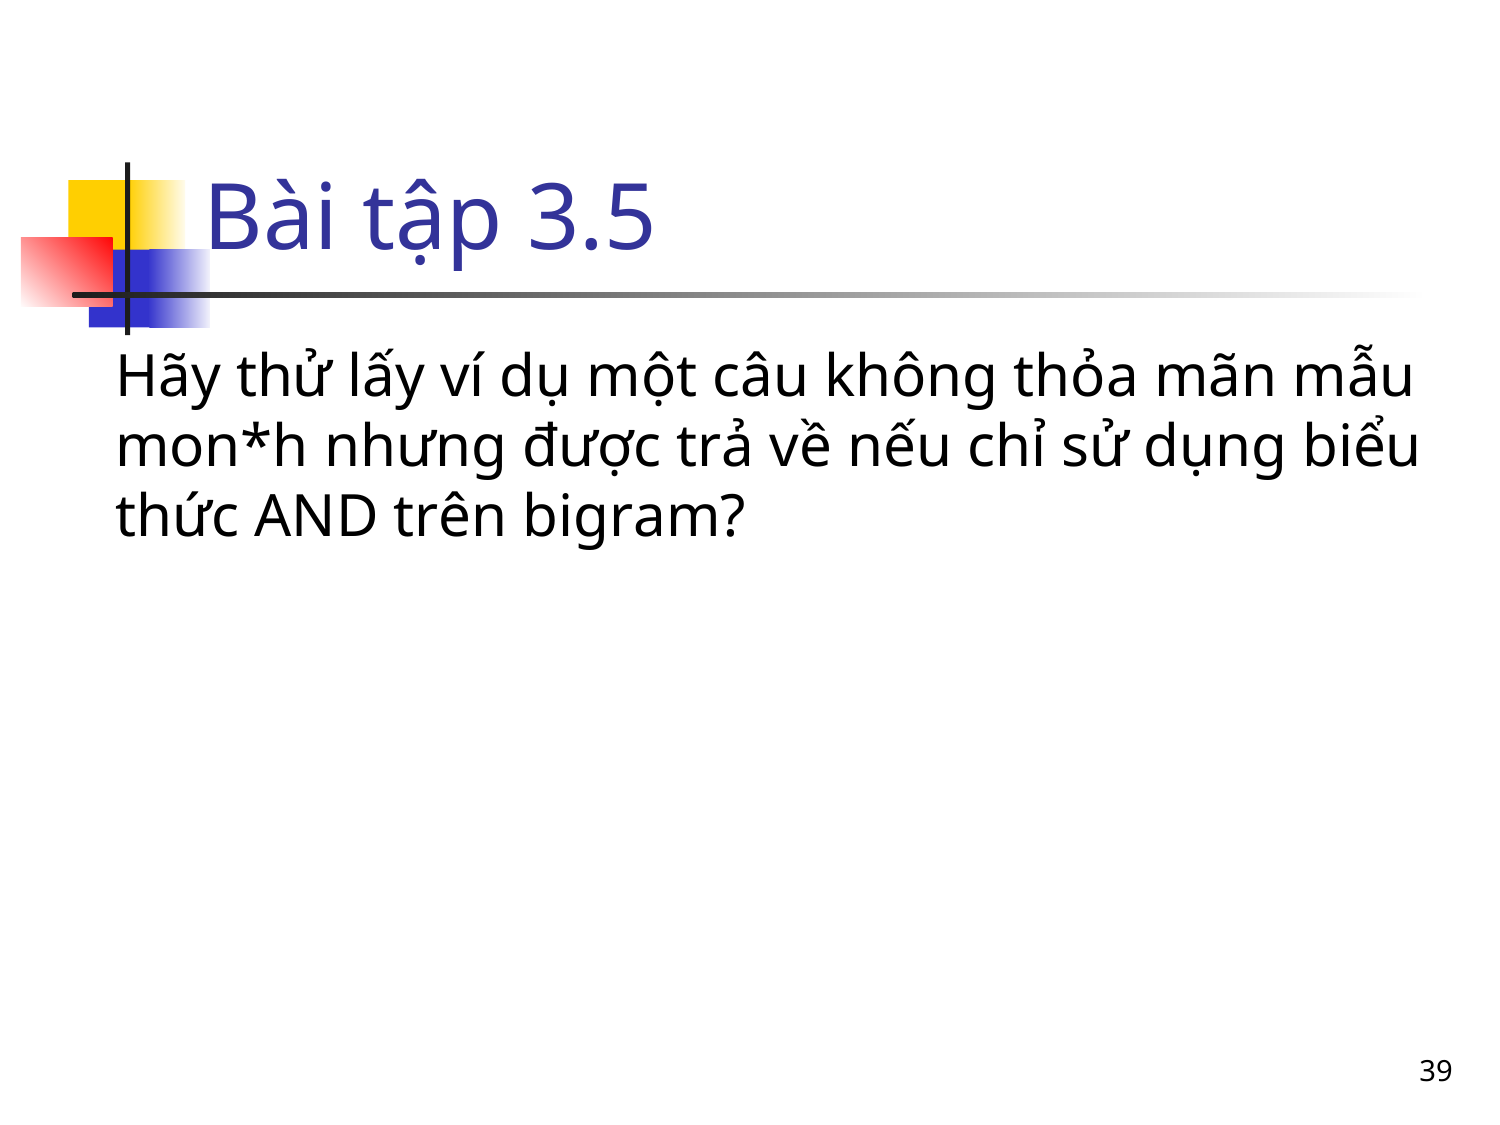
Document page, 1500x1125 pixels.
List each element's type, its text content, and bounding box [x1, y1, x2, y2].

list Hãy thử lấy ví dụ một câu không thỏa mãn mẫu mon*h nhưng được trả về nếu chỉ sử dụng biểu thức AND trên bigram? [100, 331, 1469, 1007]
title Bài tập 3.5 [188, 35, 1468, 276]
text_box <number> [1155, 1024, 1468, 1100]
